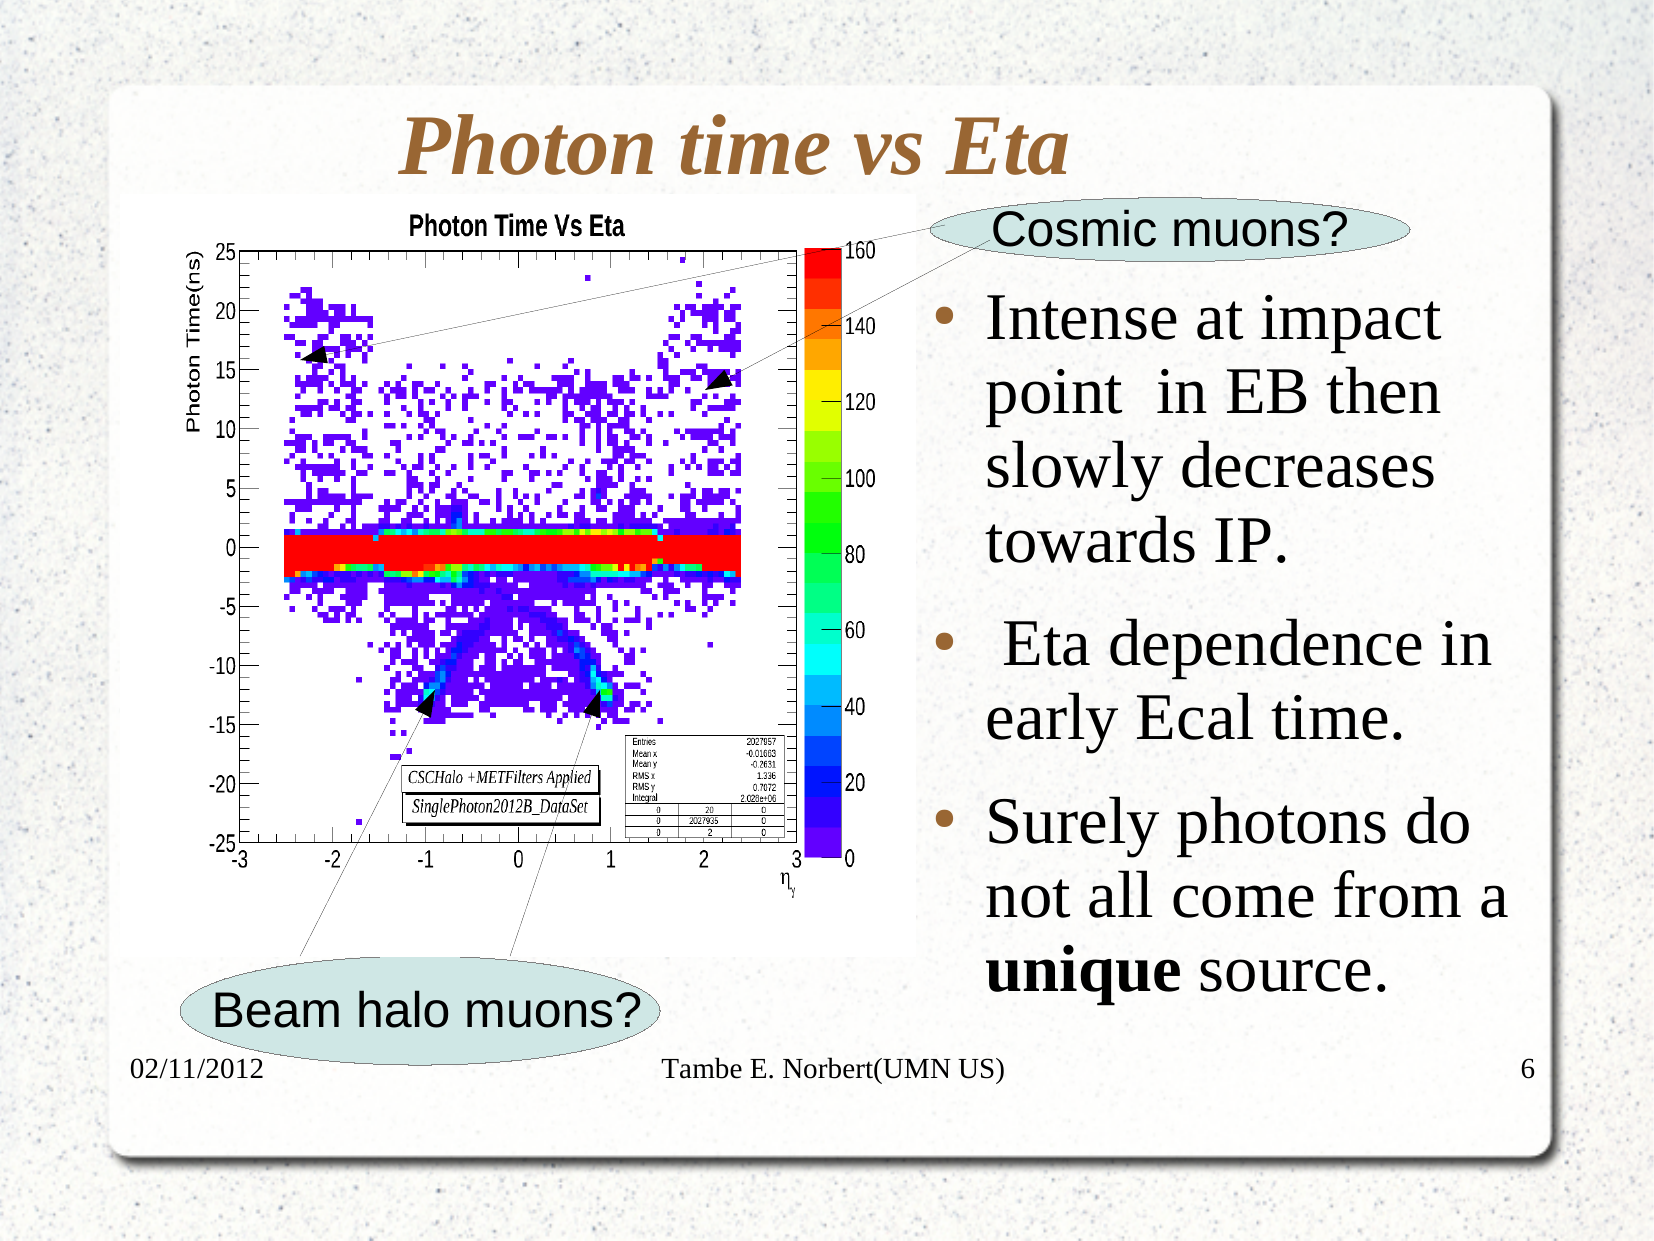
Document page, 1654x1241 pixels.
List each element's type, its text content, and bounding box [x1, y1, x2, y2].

text_box Cosmic muons? [930, 197, 1411, 262]
title Photon time vs Eta [285, 96, 1186, 196]
picture [0, 0, 1654, 1241]
text_box Beam halo muons? [180, 957, 661, 1066]
list Intense at impact point in EB then slowly decreases towards IP. Eta dependence in early Ecal time. Surely photons do not all come from a unique source. [915, 280, 1533, 1006]
